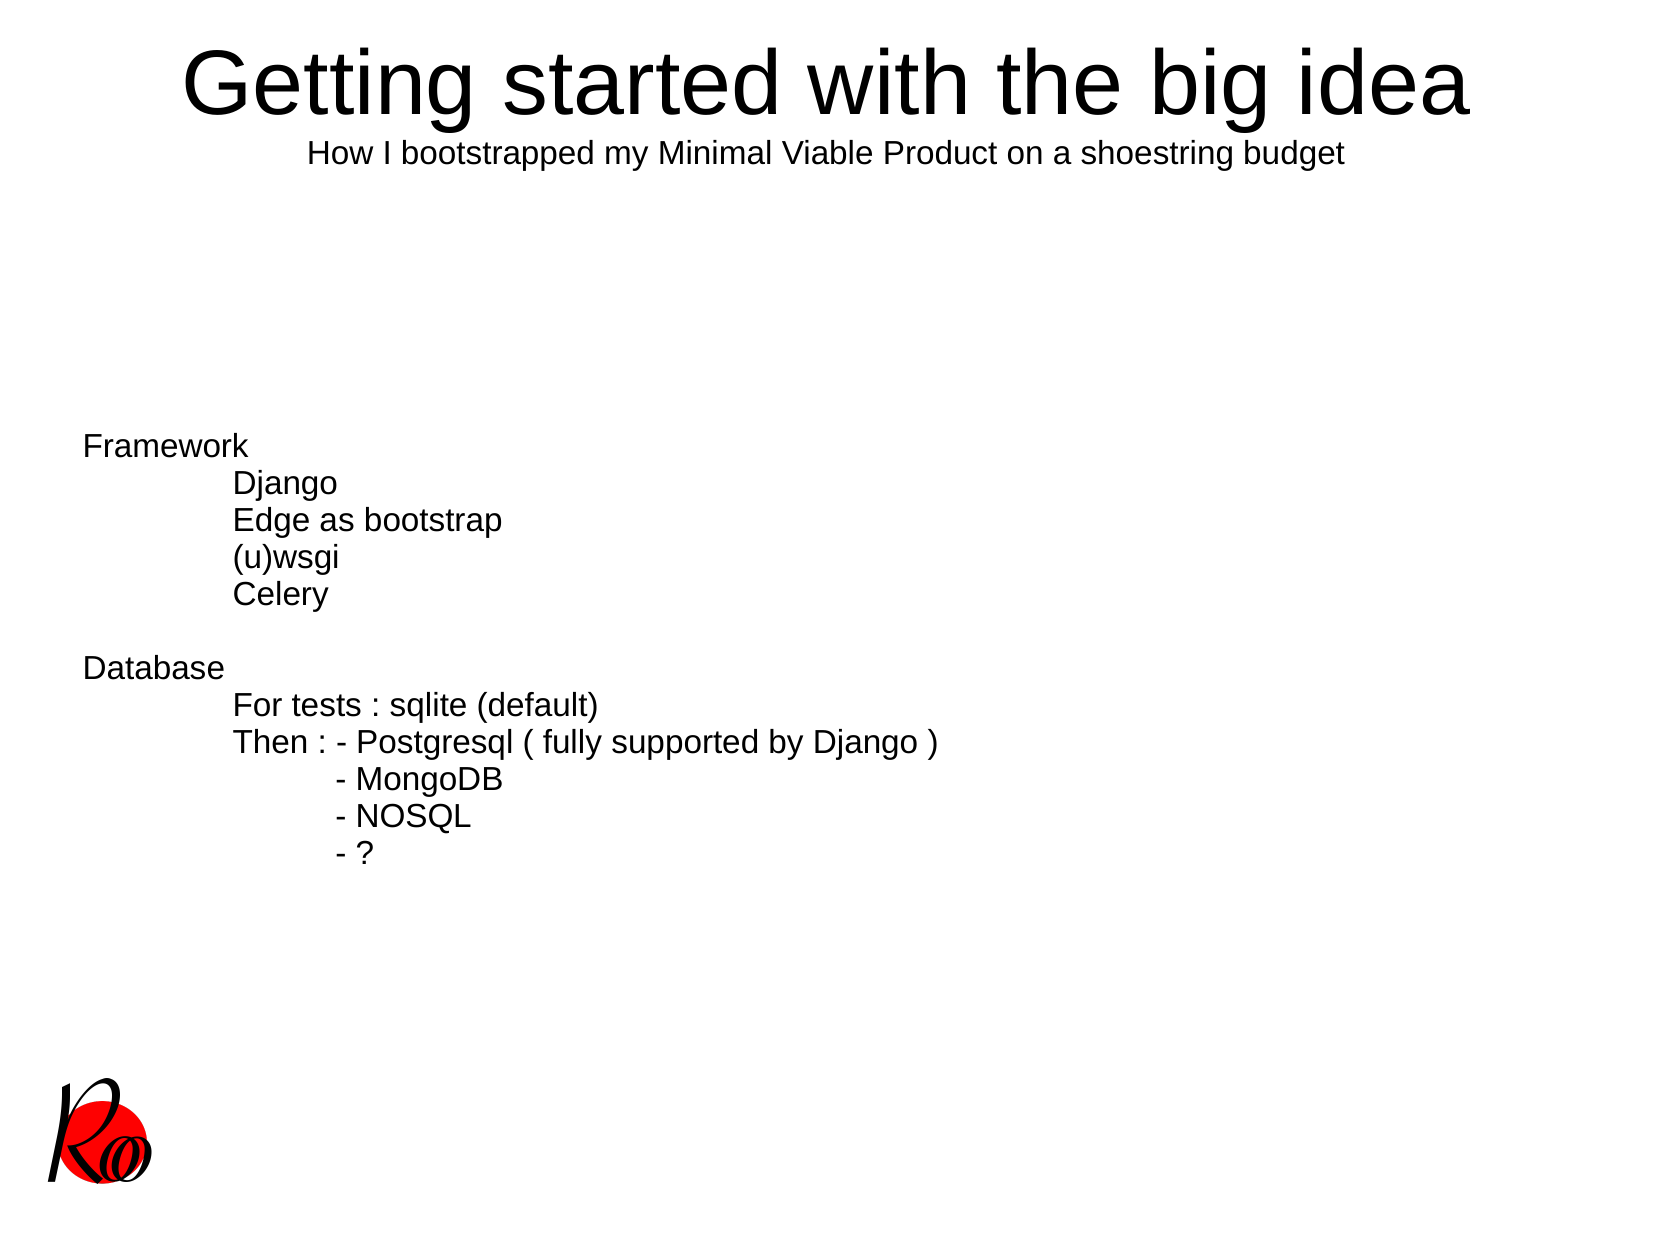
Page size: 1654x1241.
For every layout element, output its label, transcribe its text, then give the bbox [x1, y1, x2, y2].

subtitle Framework Django Edge as bootstrap (u)wsgi Celery Database For tests : sqlite (default) Then : - Postgresql ( fully supported by Django ) - MongoDB - NOSQL - ? [82, 290, 1571, 1010]
picture [45, 1078, 152, 1186]
title Getting started with the big idea How I bootstrapped my Minimal Viable Product on a shoestring budget [82, 32, 1571, 274]
